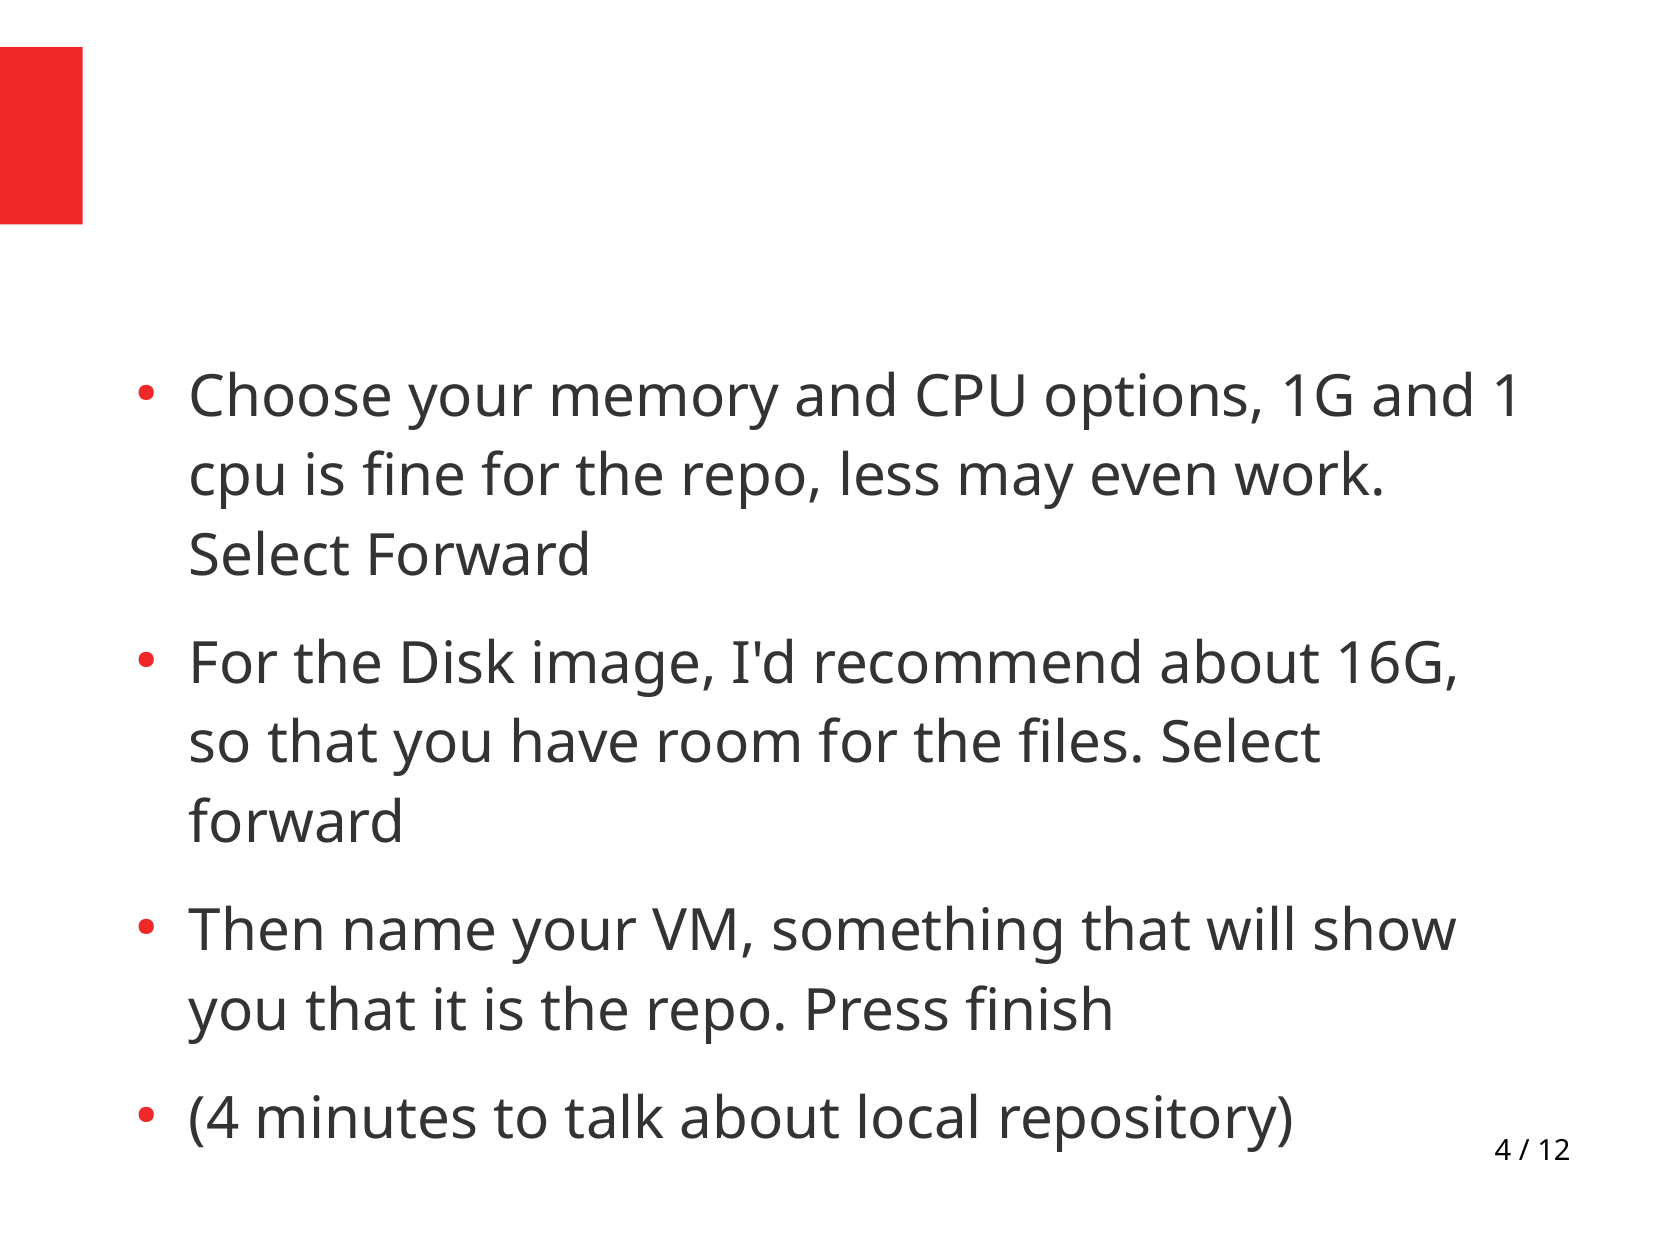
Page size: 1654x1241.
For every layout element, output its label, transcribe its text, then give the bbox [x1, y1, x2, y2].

list Choose your memory and CPU options, 1G and 1 cpu is fine for the repo, less may even work. Select Forward For the Disk image, I'd recommend about 16G, so that you have room for the files. Select forward Then name your VM, something that will show you that it is the repo. Press finish (4 minutes to talk about local repository) [118, 354, 1536, 1074]
